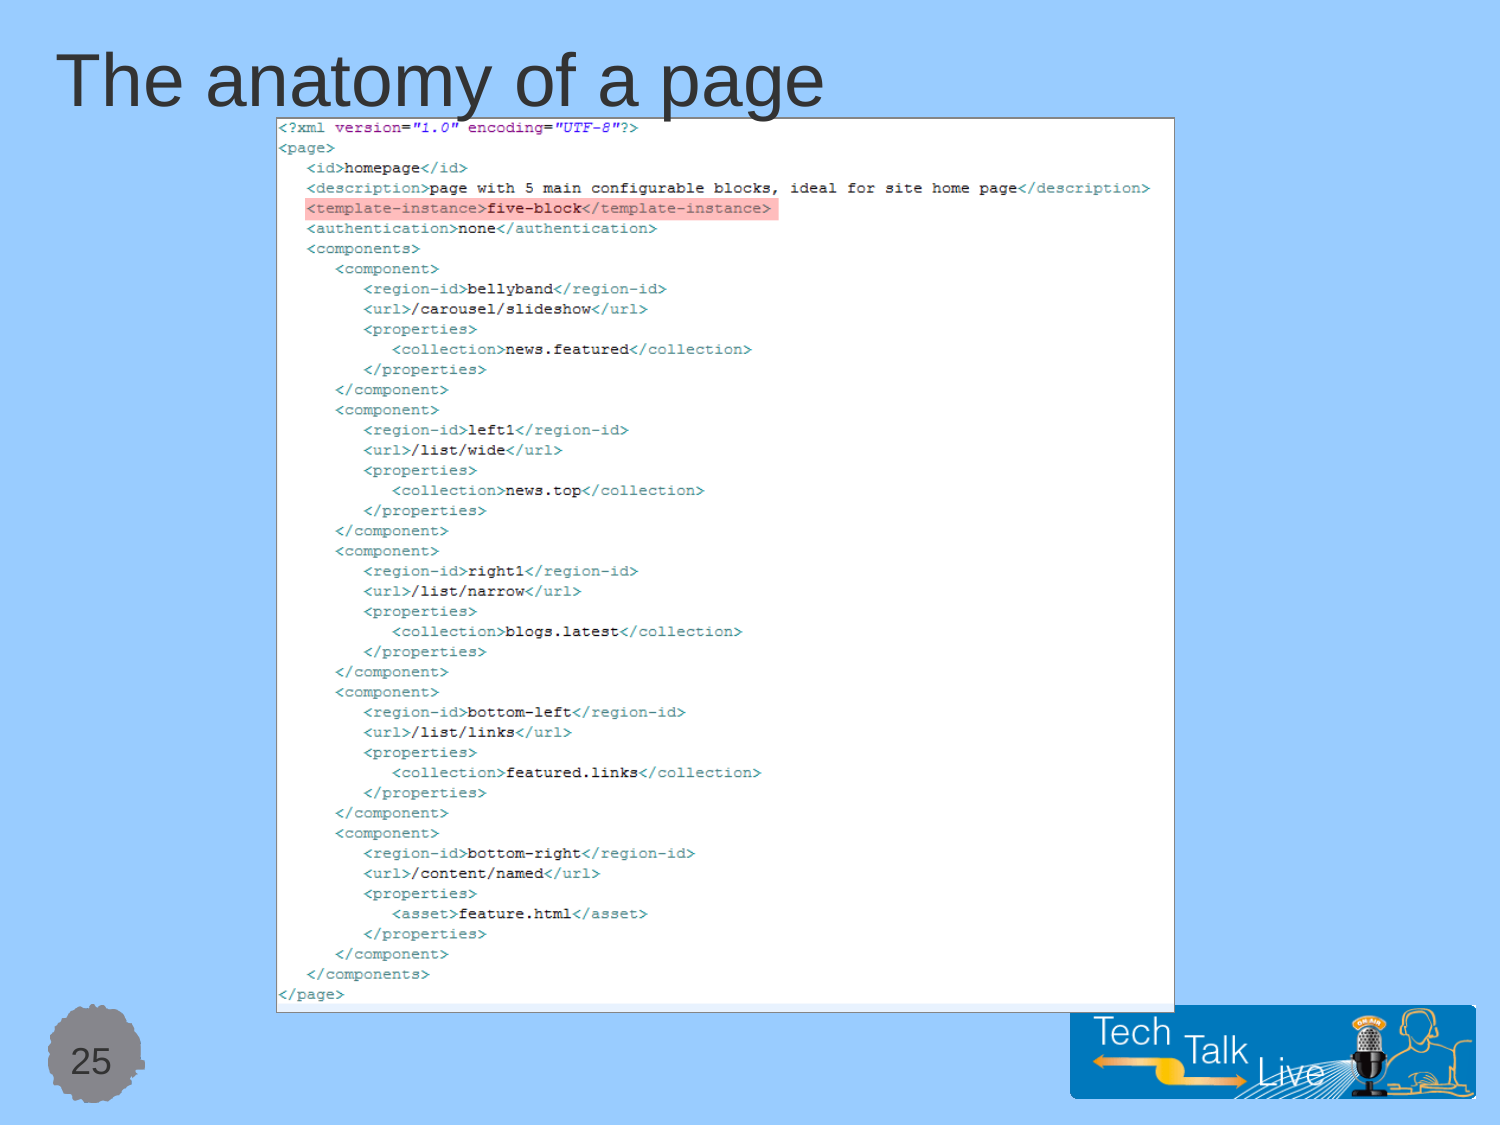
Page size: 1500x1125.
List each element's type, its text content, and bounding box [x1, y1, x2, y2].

title The anatomy of a page [40, 16, 1459, 128]
picture [277, 128, 1174, 1012]
slide_number <number> [55, 1022, 136, 1083]
text_box [305, 198, 779, 221]
picture [48, 1004, 145, 1103]
picture [1069, 1005, 1476, 1099]
